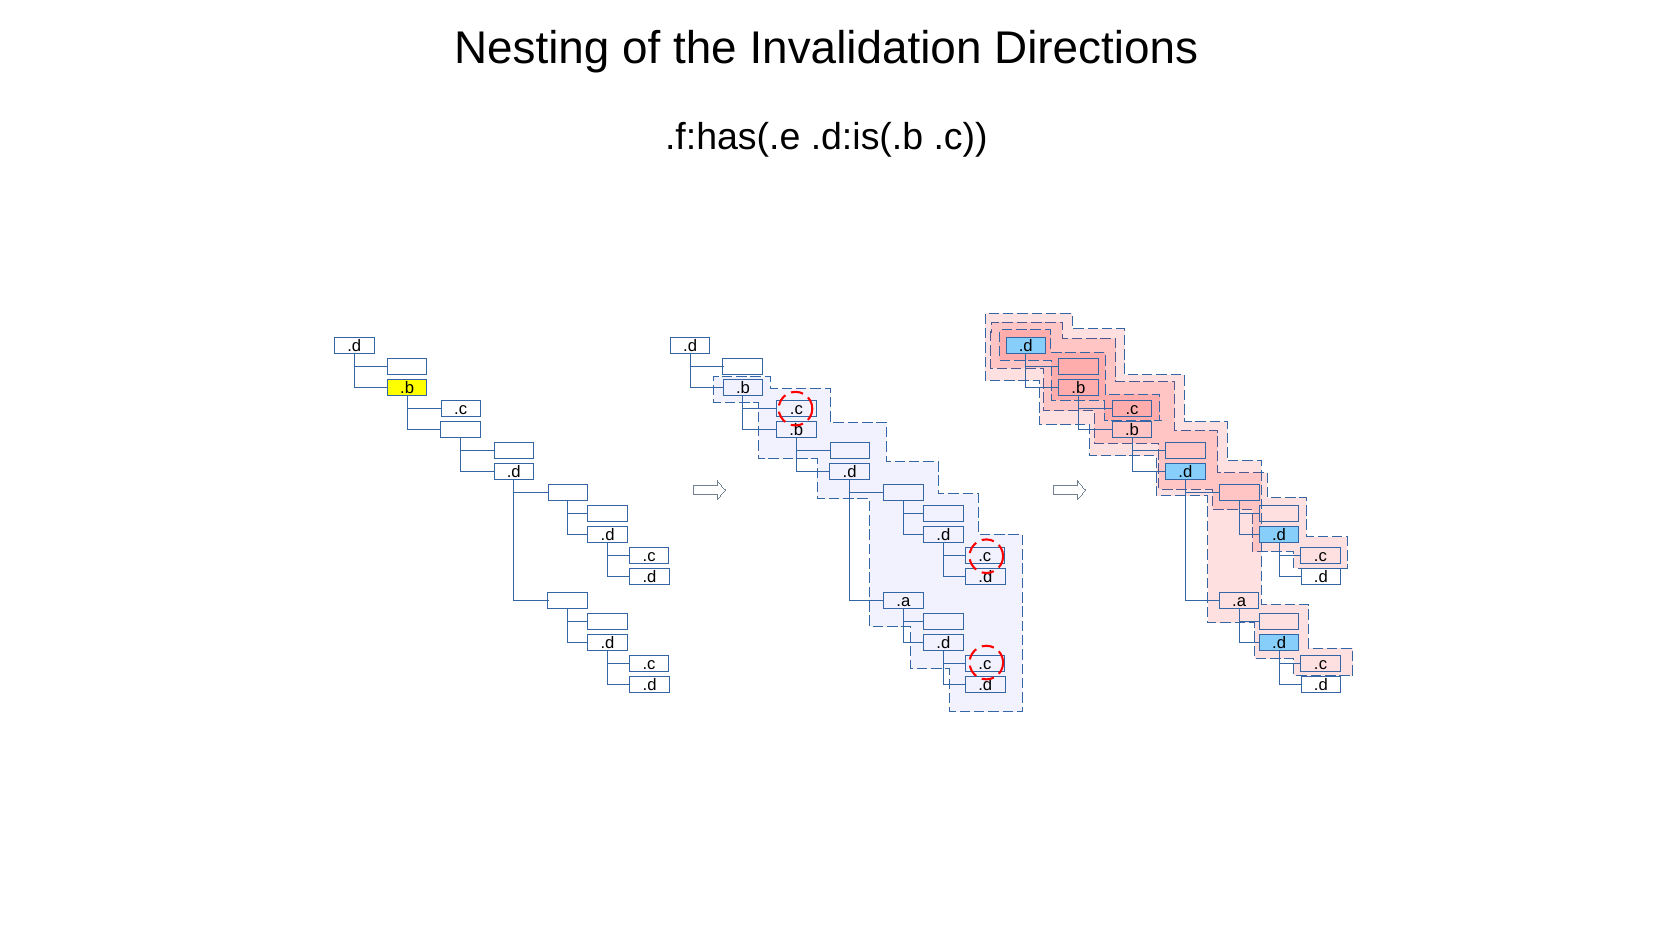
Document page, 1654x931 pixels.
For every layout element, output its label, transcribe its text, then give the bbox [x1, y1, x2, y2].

text_box .c [1001, 655, 1005, 672]
text_box [758, 430, 796, 459]
text_box .d [1301, 568, 1341, 585]
text_box .d [923, 526, 964, 543]
text_box .d [629, 676, 670, 693]
text_box .c [965, 655, 971, 672]
text_box .c [629, 655, 669, 672]
text_box .d [1301, 676, 1341, 693]
text_box .d [494, 463, 534, 480]
text_box [722, 358, 763, 375]
text_box .d [334, 337, 375, 354]
text_box .c [1112, 400, 1152, 417]
text_box .c [776, 400, 780, 417]
text_box [817, 472, 849, 499]
text_box [1156, 472, 1185, 496]
text_box [713, 376, 1023, 712]
text_box .d [587, 634, 628, 651]
text_box [1207, 601, 1239, 623]
text_box [910, 643, 943, 669]
text_box .b [776, 421, 817, 438]
text_box Nesting of the Invalidation Directions .f:has(.e .d:is(.b .c)) [0, 15, 1654, 166]
text_box .b [387, 379, 427, 396]
text_box .b [1058, 379, 1099, 396]
text_box .c [1300, 547, 1341, 564]
text_box [440, 421, 481, 438]
text_box .d [629, 568, 670, 585]
text_box [869, 601, 903, 627]
text_box .c [441, 400, 481, 417]
text_box [587, 613, 628, 630]
text_box [494, 442, 534, 459]
text_box .c [811, 400, 817, 417]
text_box [1089, 430, 1132, 456]
text_box .d [829, 463, 870, 480]
text_box [1254, 643, 1279, 659]
text_box .c [1300, 655, 1341, 672]
text_box .d [670, 337, 710, 354]
text_box .c [1001, 547, 1005, 564]
text_box .d [1259, 634, 1299, 651]
text_box [548, 484, 588, 501]
text_box [387, 358, 427, 375]
text_box .d [965, 676, 1006, 693]
text_box .d [1165, 463, 1206, 480]
text_box [1053, 480, 1086, 500]
text_box .b [1112, 421, 1152, 438]
text_box .d [1006, 337, 1046, 354]
text_box .c [965, 547, 971, 564]
text_box [1039, 388, 1078, 425]
text_box .b [723, 379, 763, 396]
text_box [693, 480, 726, 500]
text_box .c [629, 547, 669, 564]
text_box .d [965, 568, 1006, 585]
text_box .a [1219, 592, 1259, 609]
text_box [985, 313, 1353, 676]
text_box .a [883, 592, 924, 609]
text_box [547, 592, 588, 609]
text_box [713, 388, 742, 403]
text_box .d [923, 634, 964, 651]
text_box [587, 505, 628, 522]
text_box .d [587, 526, 628, 543]
text_box .d [1259, 526, 1299, 543]
